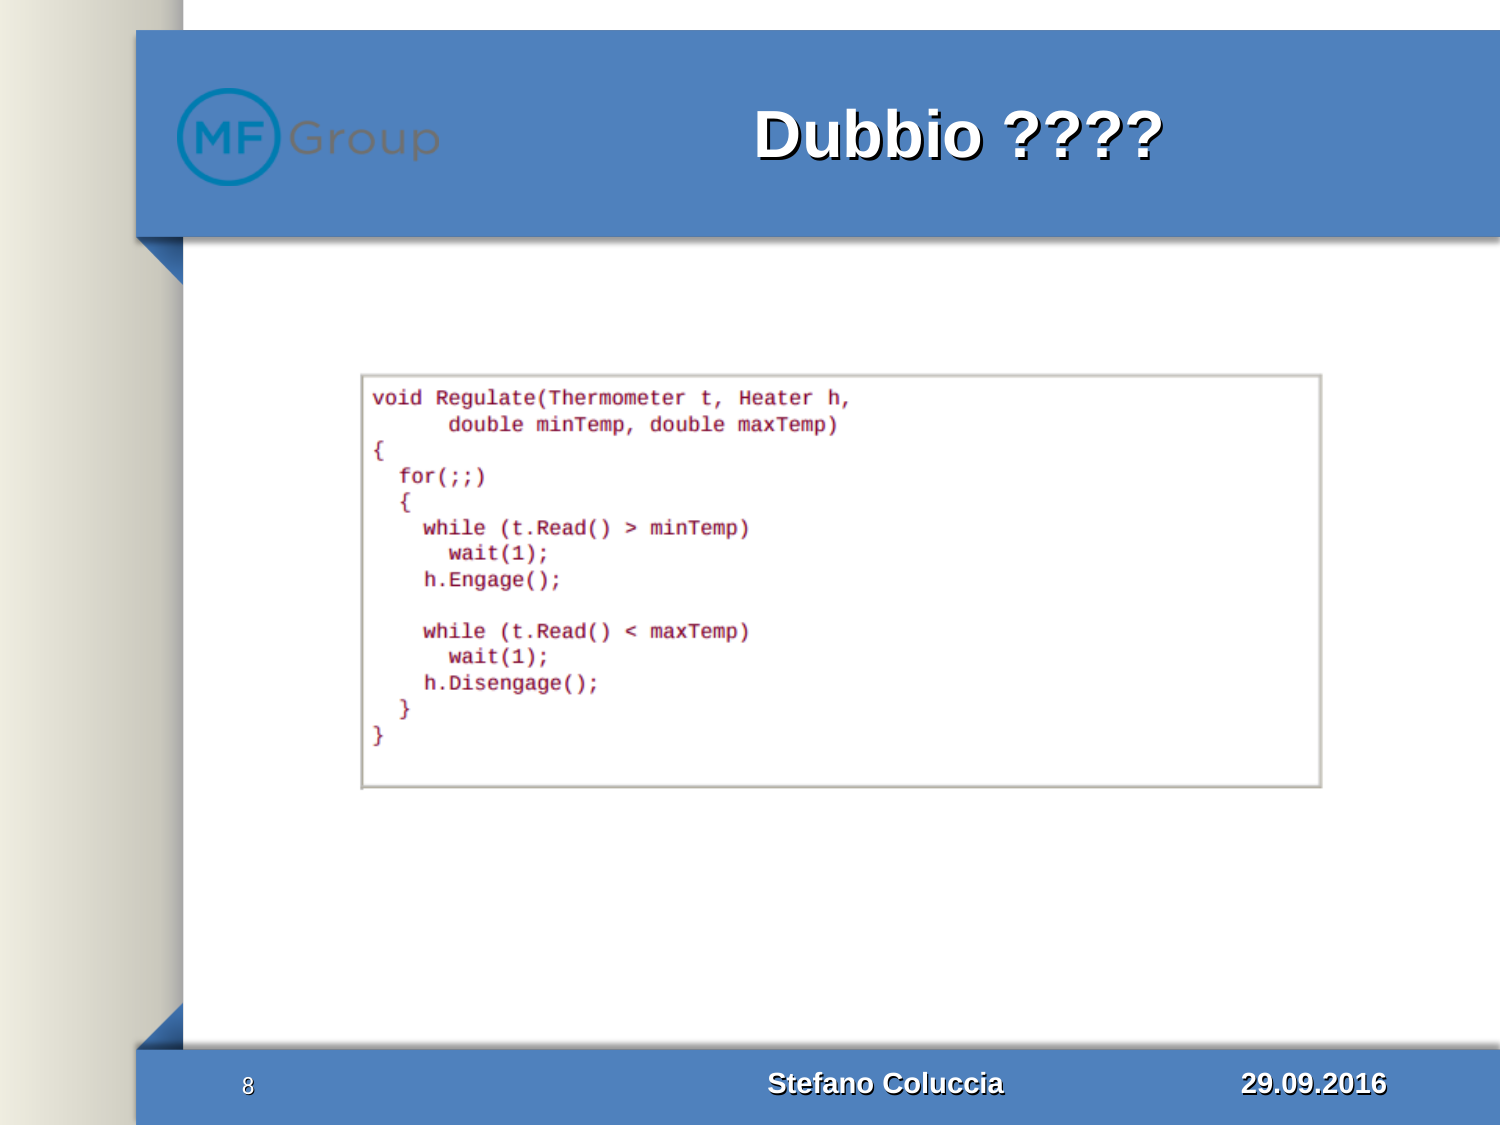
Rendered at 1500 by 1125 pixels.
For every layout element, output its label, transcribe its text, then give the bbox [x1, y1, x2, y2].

picture [0, 0, 1500, 1125]
title 29.09.2016 [1151, 1062, 1477, 1105]
title Stefano Coluccia [738, 1062, 1034, 1105]
title Dubbio ???? [472, 57, 1447, 211]
